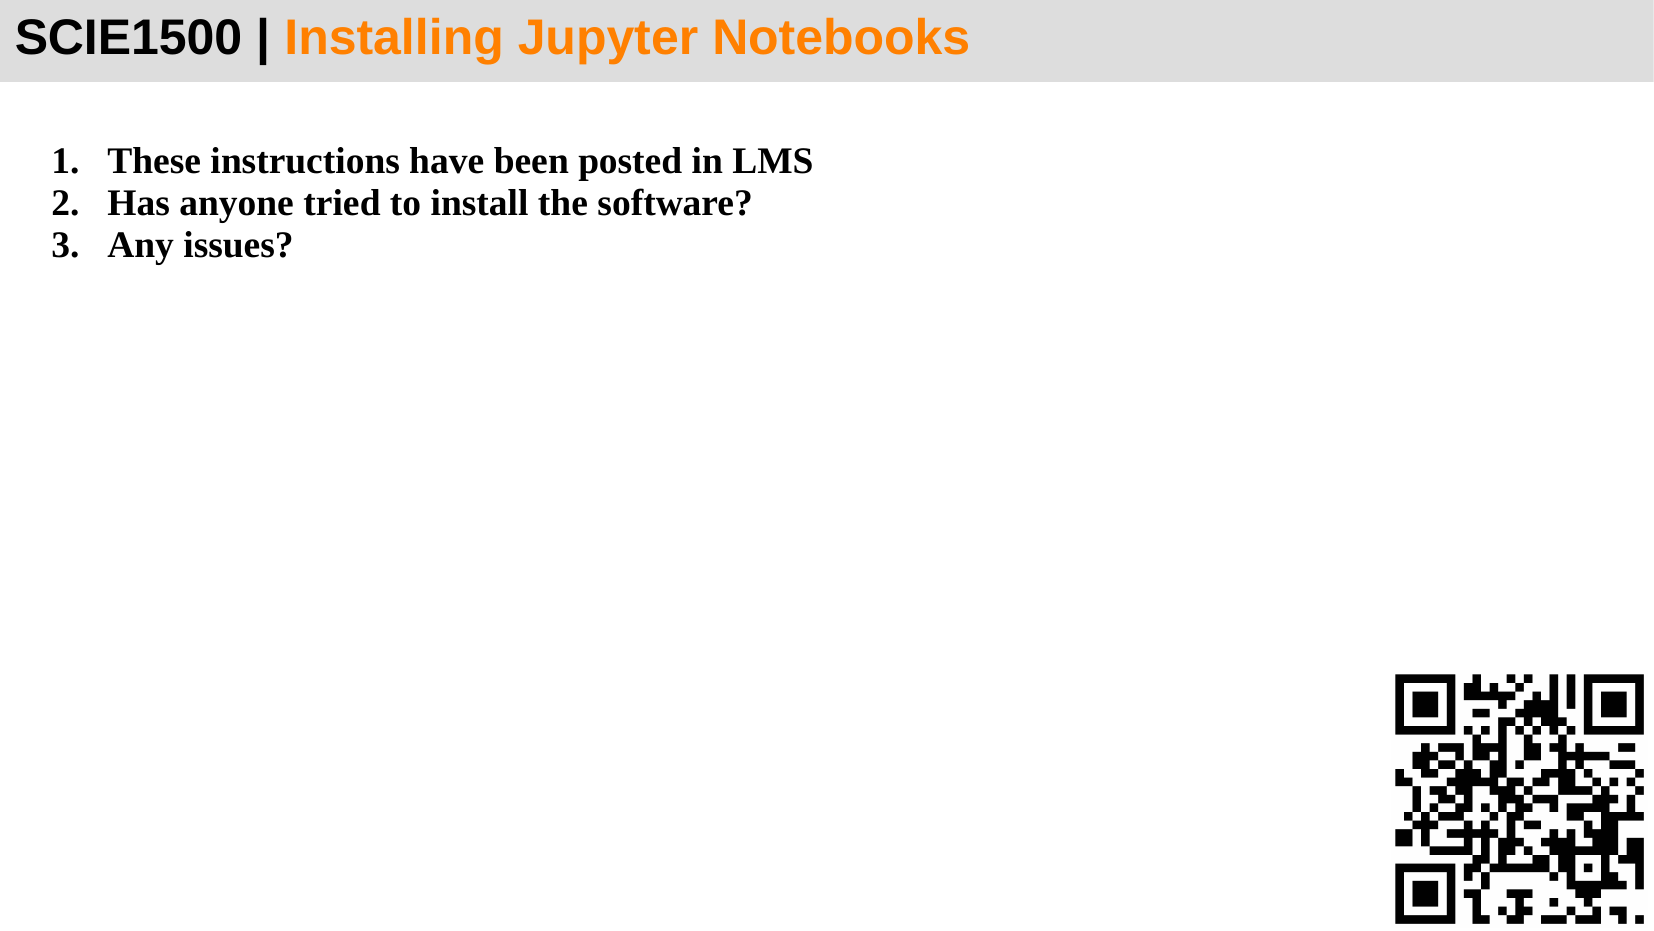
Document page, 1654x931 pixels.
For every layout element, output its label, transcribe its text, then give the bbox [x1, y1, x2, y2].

text_box These instructions have been posted in LMS Has anyone tried to install the software? Any issues? [36, 133, 1353, 358]
text_box [0, 0, 1654, 83]
picture [1391, 670, 1648, 928]
text_box SCIE1500 | Installing Jupyter Notebooks [0, 2, 996, 76]
